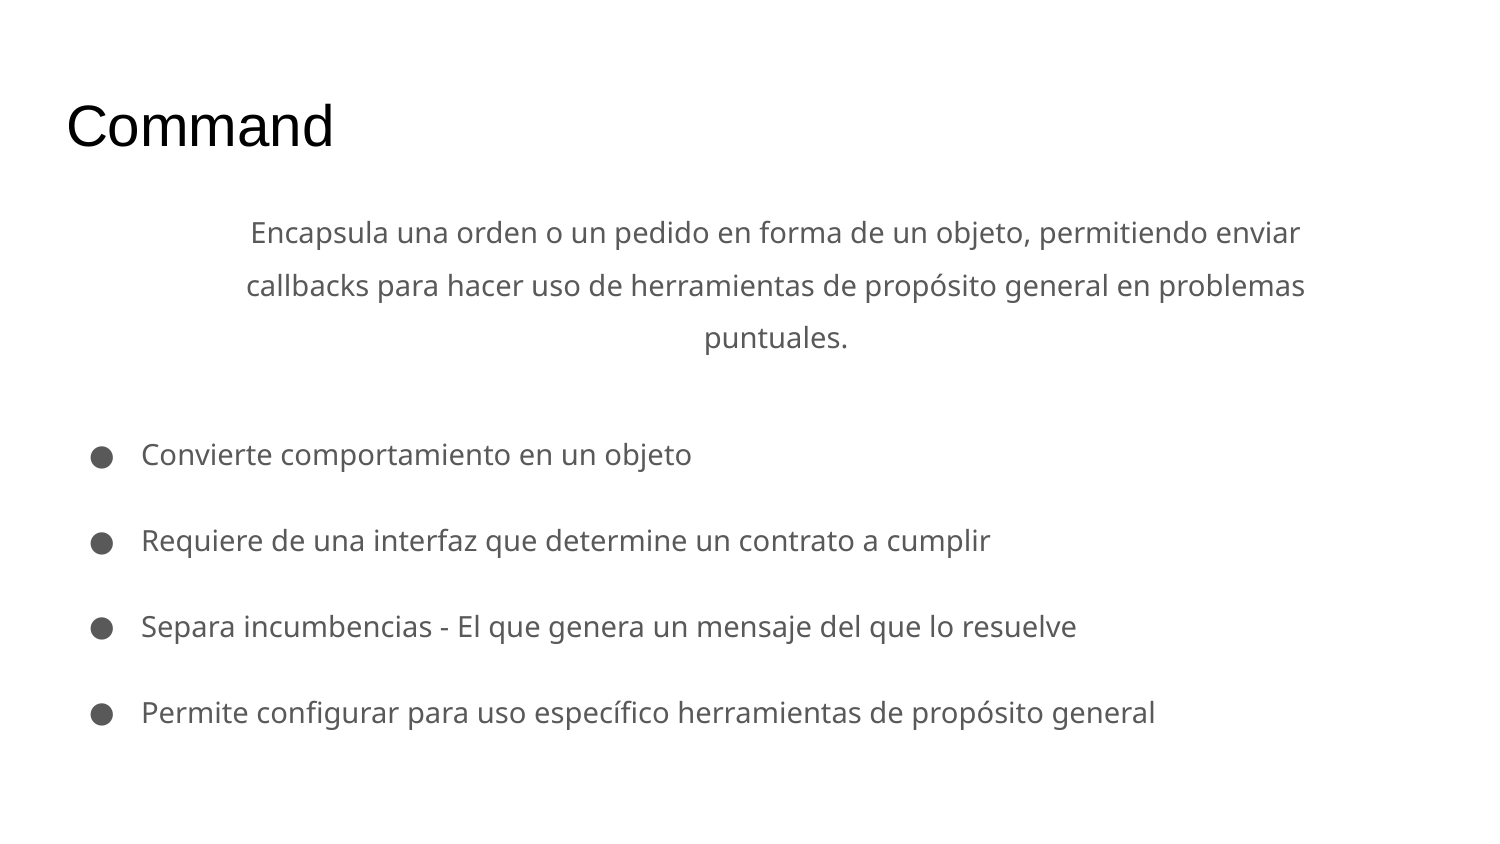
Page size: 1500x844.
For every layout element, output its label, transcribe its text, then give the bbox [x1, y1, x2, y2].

title Command [51, 72, 1449, 167]
list Convierte comportamiento en un objeto Requiere de una interfaz que determine un contrato a cumplir Separa incumbencias - El que genera un mensaje del que lo resuelve Permite configurar para uso específico herramientas de propósito general [51, 388, 1449, 760]
text_box Encapsula una orden o un pedido en forma de un objeto, permitiendo enviar callbacks para hacer uso de herramientas de propósito general en problemas puntuales. [221, 179, 1331, 372]
